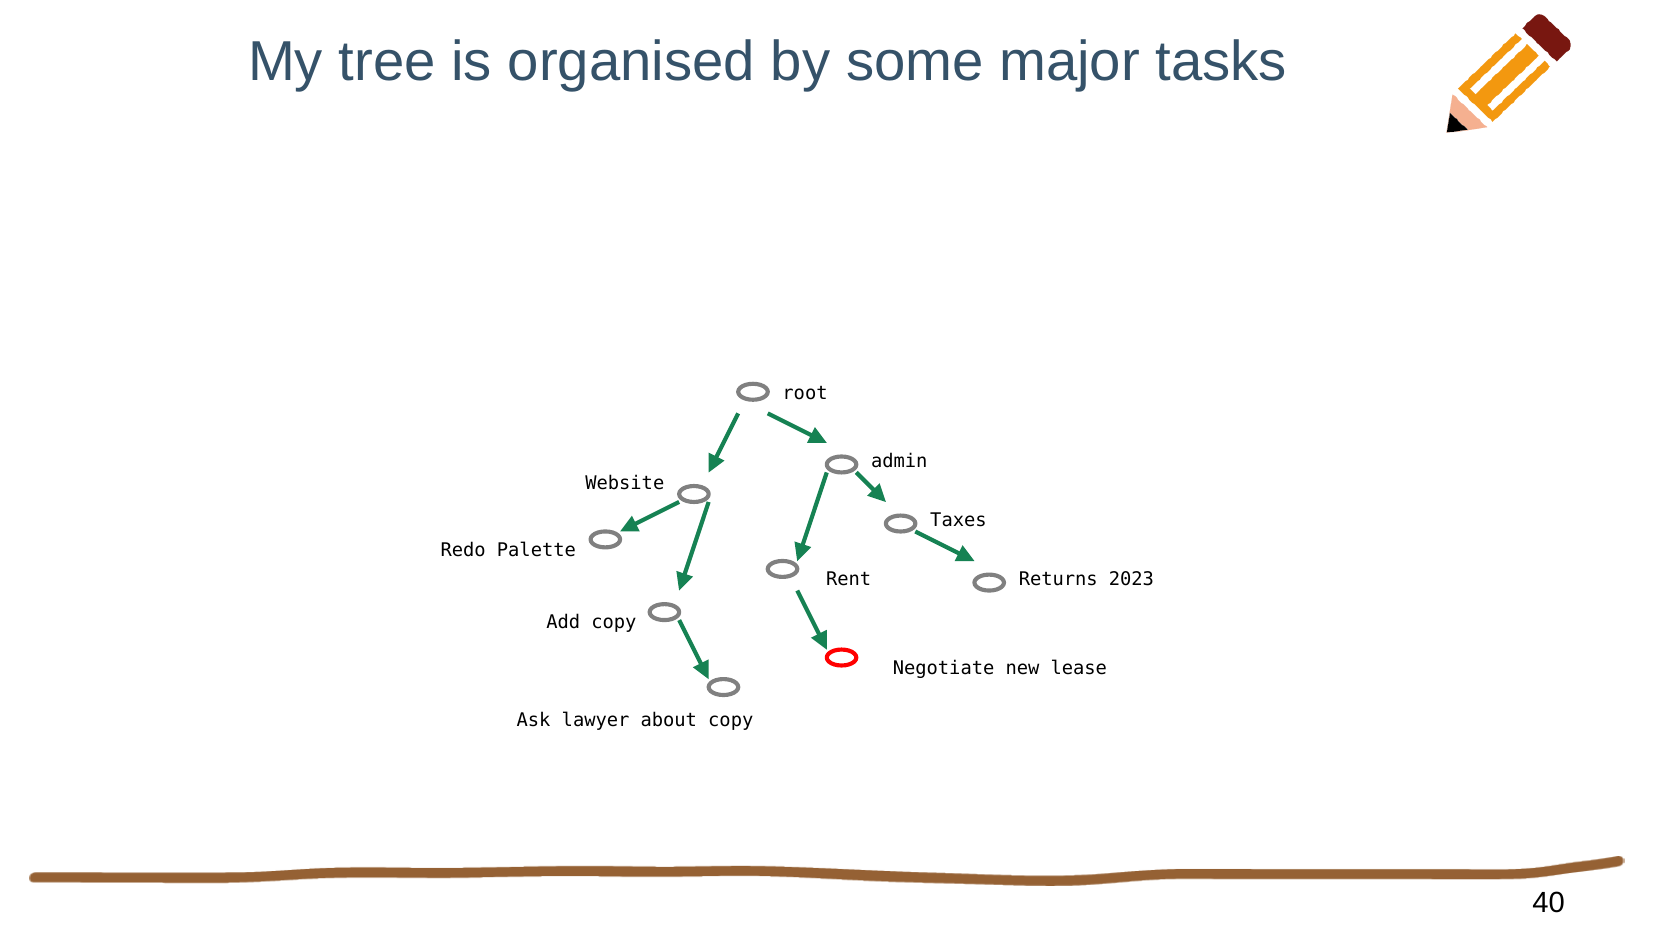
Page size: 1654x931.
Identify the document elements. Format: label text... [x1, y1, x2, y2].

text_box [591, 531, 621, 548]
text_box root [767, 374, 843, 412]
picture [1446, 14, 1571, 133]
text_box [767, 560, 798, 577]
text_box Returns 2023 [1003, 561, 1169, 598]
text_box Negotiate new lease [878, 649, 1122, 687]
text_box Taxes [915, 501, 1002, 539]
text_box Rent [811, 561, 886, 598]
text_box Ask lawyer about copy [501, 701, 768, 739]
picture [29, 856, 1625, 886]
text_box admin [856, 442, 943, 480]
title My tree is organised by some major tasks [88, 29, 1447, 237]
text_box Website [570, 465, 680, 502]
text_box Redo Palette [425, 531, 591, 569]
text_box [738, 383, 767, 400]
text_box [652, 604, 680, 621]
text_box [974, 574, 1003, 591]
text_box Add copy [531, 604, 652, 642]
text_box [680, 486, 709, 502]
text_box [885, 515, 915, 532]
text_box [708, 679, 739, 696]
text_box [826, 649, 857, 666]
text_box [826, 456, 856, 473]
